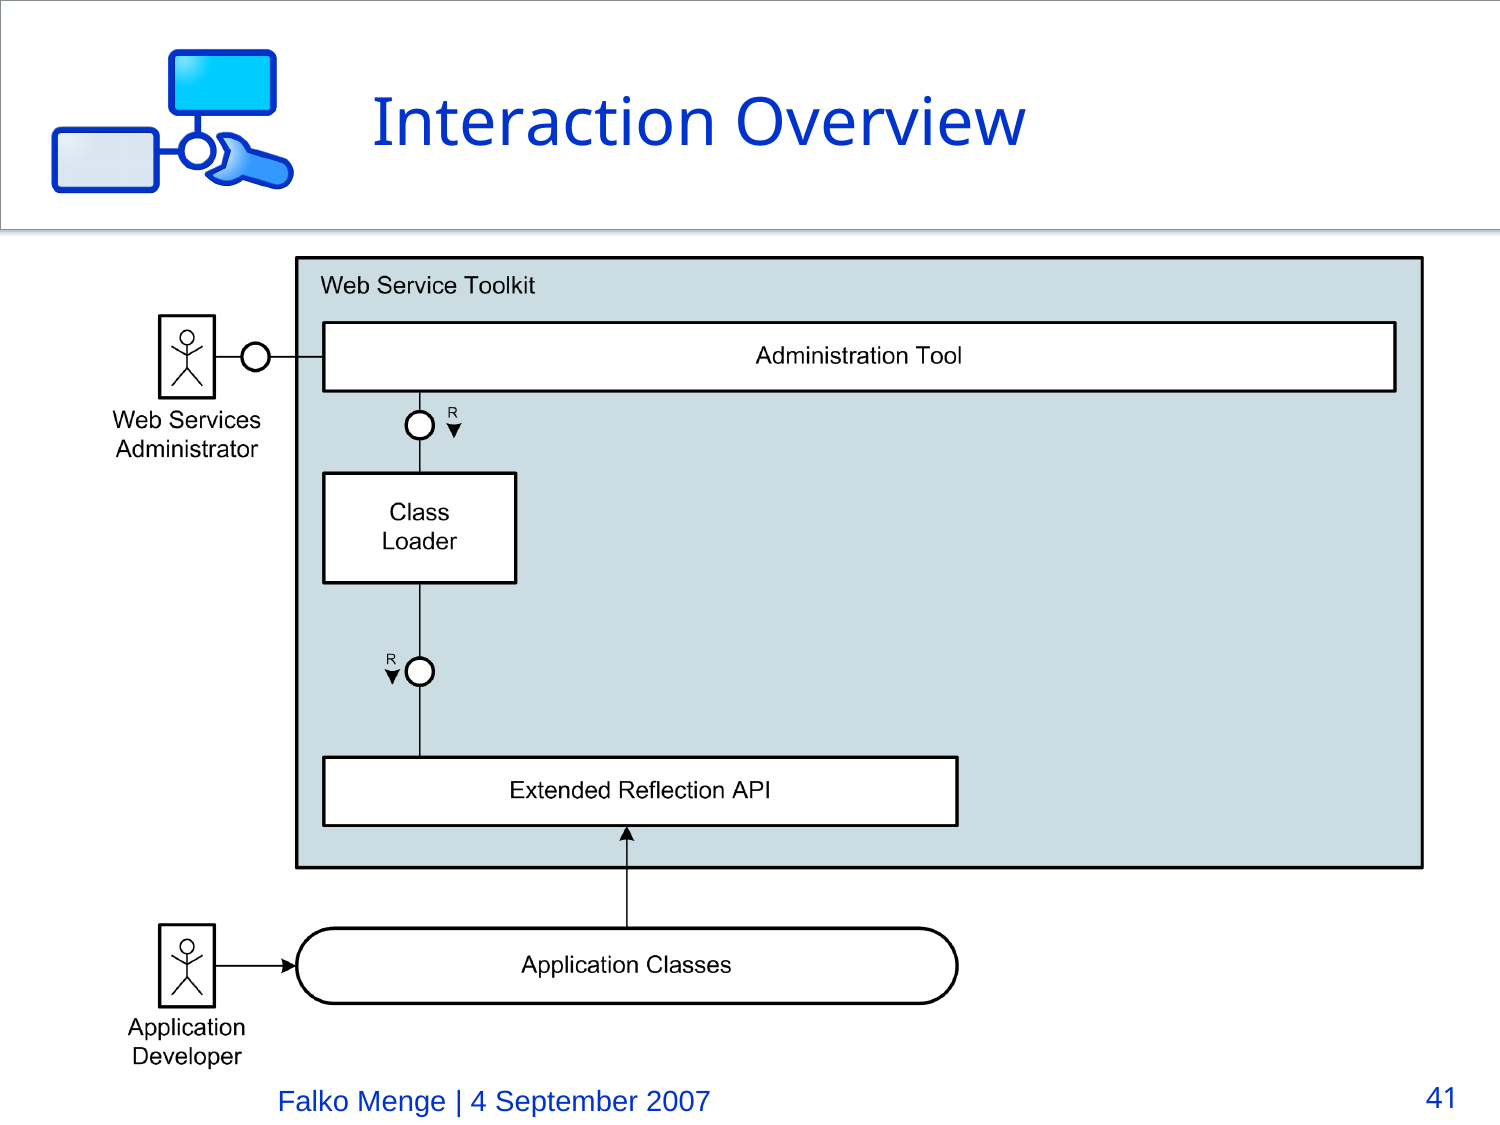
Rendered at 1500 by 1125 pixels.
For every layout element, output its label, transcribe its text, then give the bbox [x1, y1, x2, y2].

picture [0, 230, 1500, 236]
picture [112, 255, 1424, 1072]
title Interaction Overview [372, 19, 1500, 221]
picture [8, 19, 310, 224]
